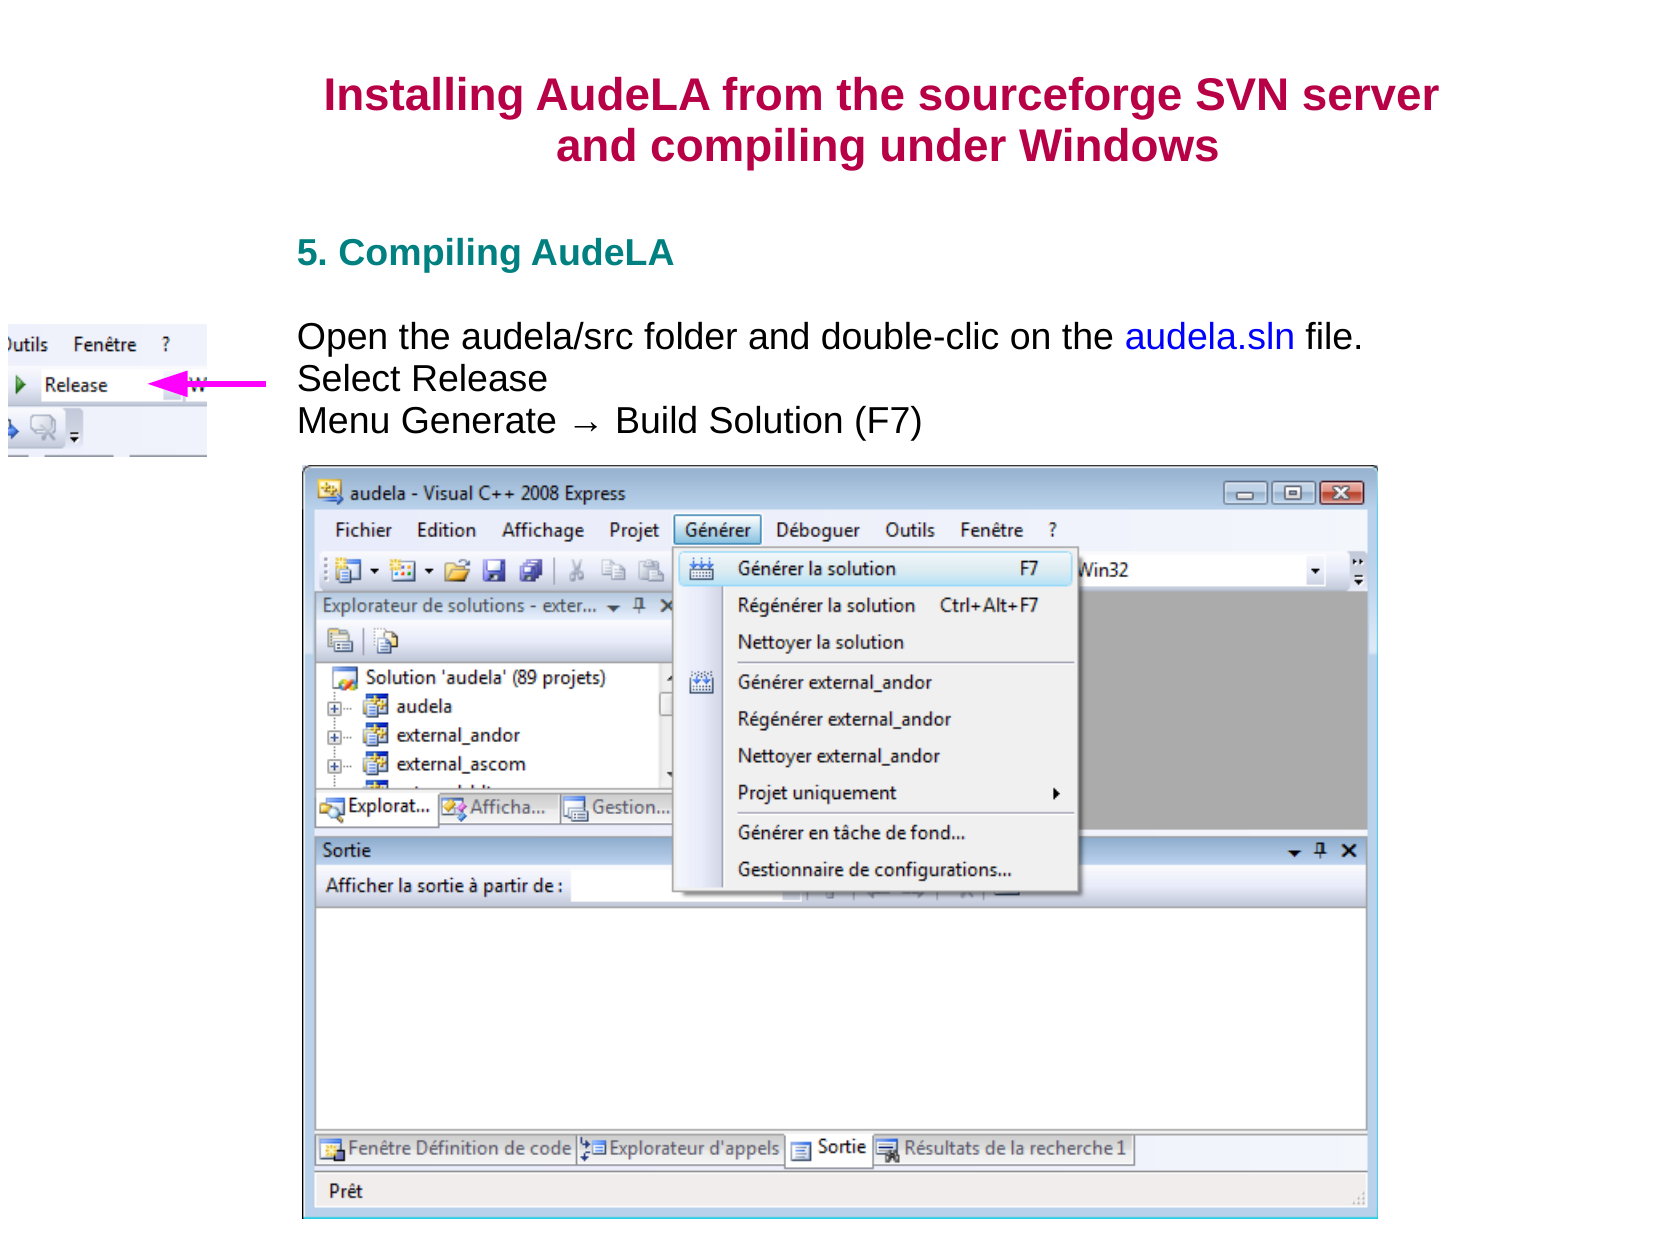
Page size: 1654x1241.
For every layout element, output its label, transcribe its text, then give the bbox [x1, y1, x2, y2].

text_box 5. Compiling AudeLA Open the audela/src folder and double-clic on the audela.sln file. Select Release Menu Generate → Build Solution (F7) [282, 224, 1379, 493]
text_box Installing AudeLA from the sourceforge SVN server and compiling under Windows [308, 61, 1468, 181]
picture [302, 465, 1378, 1220]
picture [8, 324, 207, 457]
